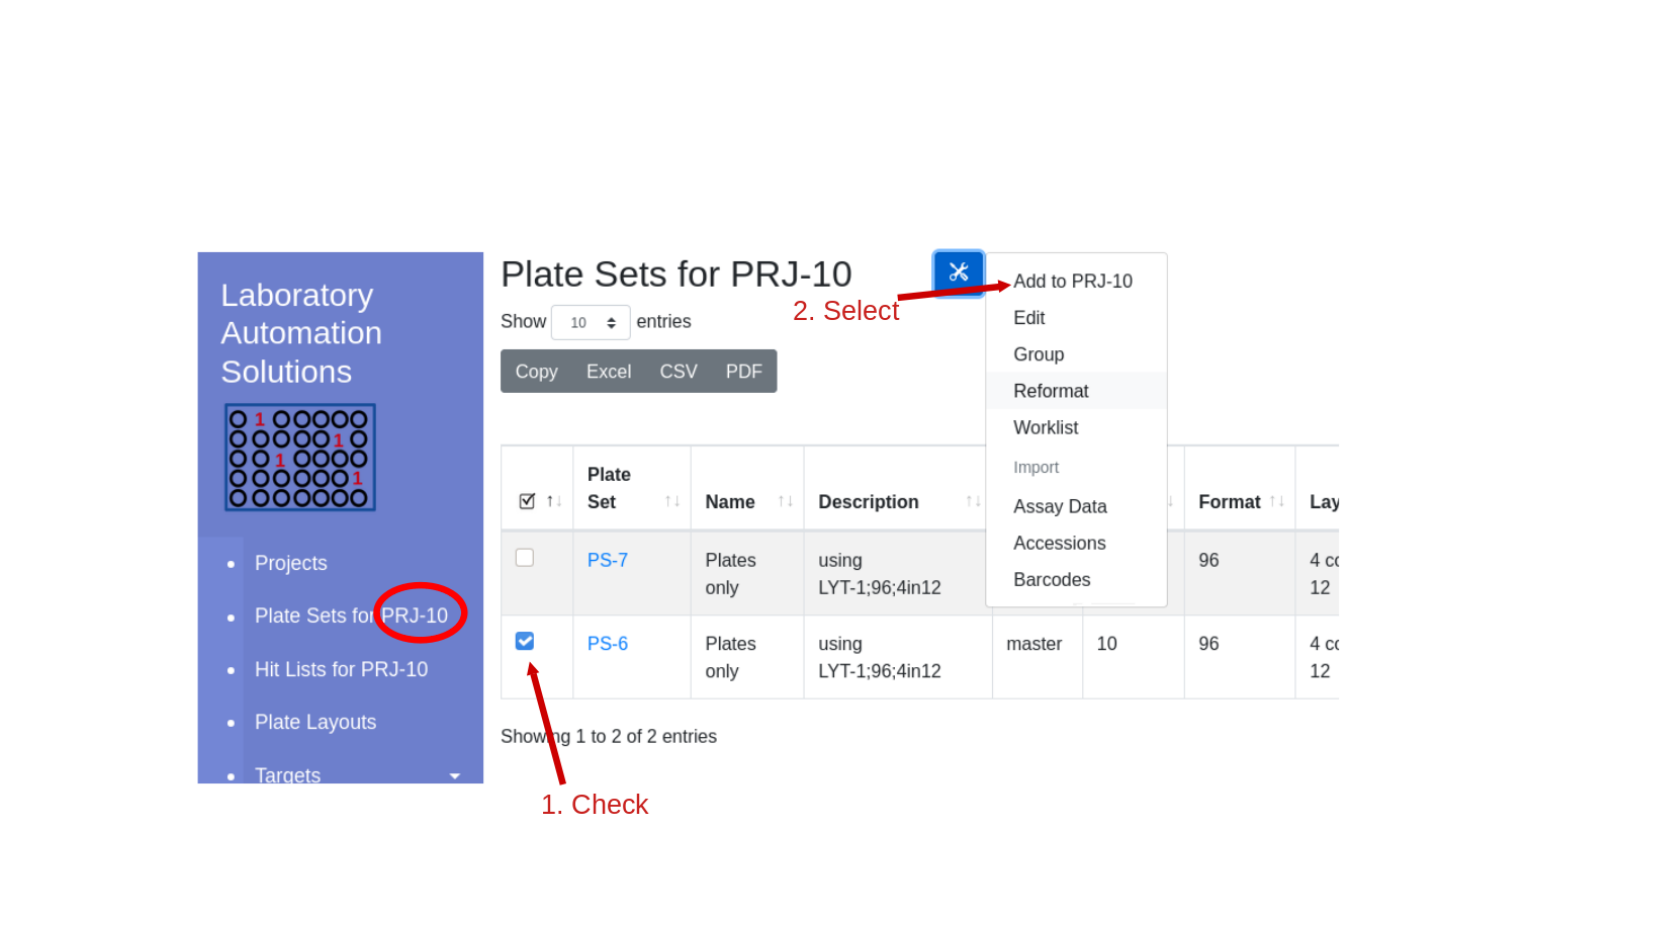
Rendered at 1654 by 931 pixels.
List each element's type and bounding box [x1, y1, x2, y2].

picture [183, 234, 1347, 827]
